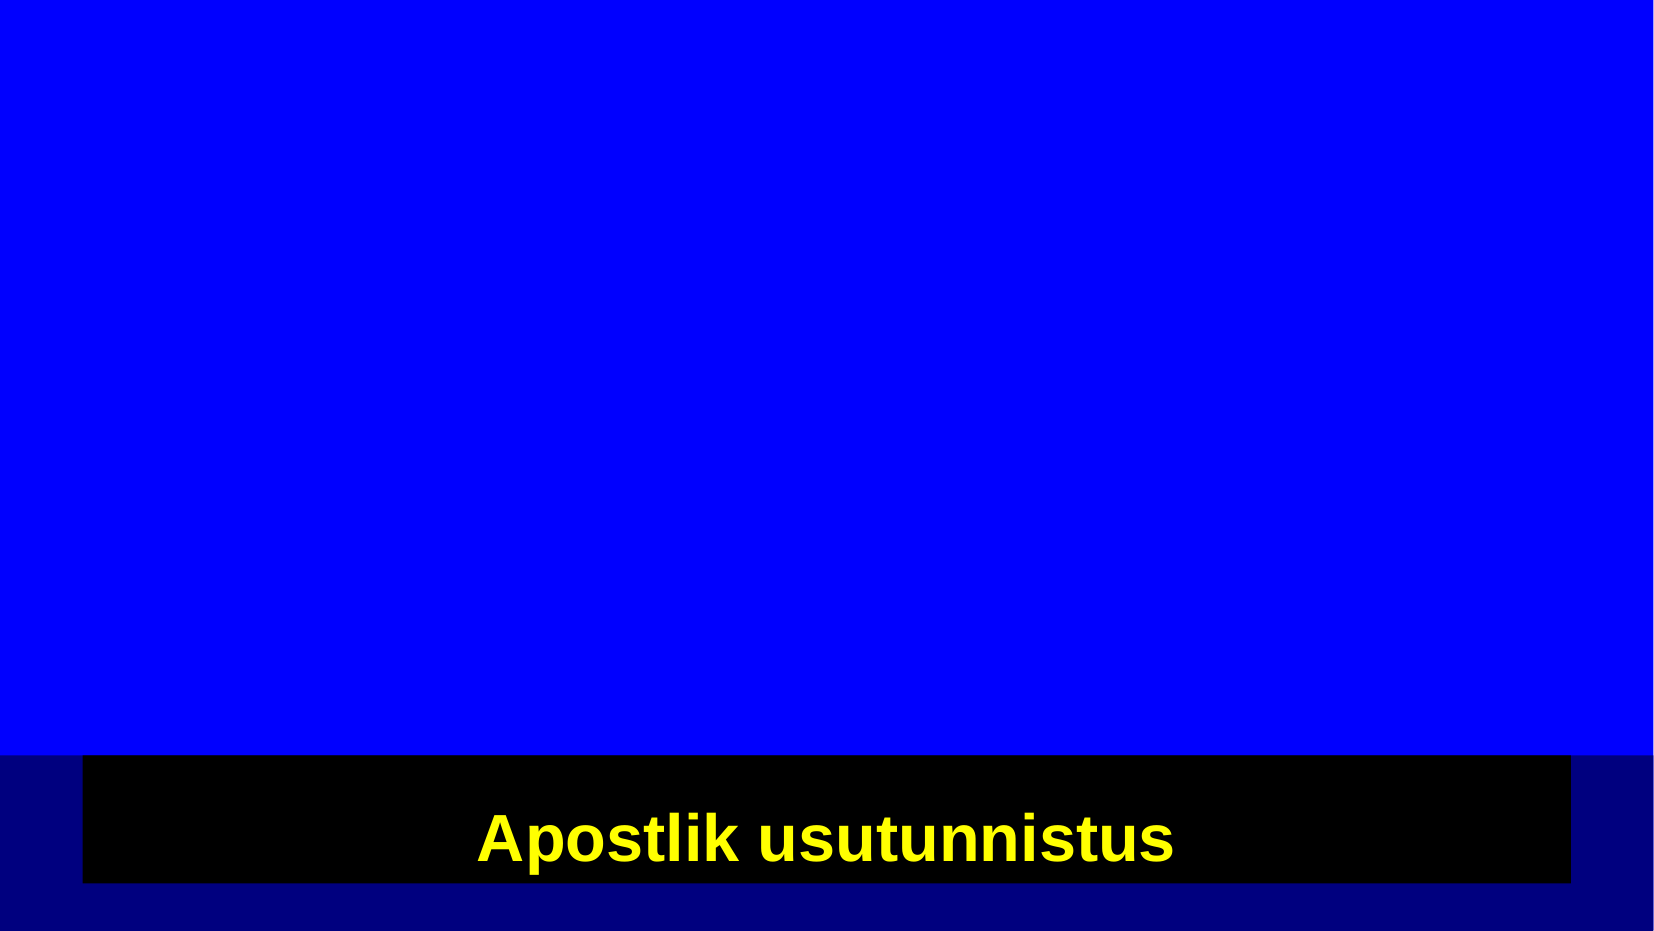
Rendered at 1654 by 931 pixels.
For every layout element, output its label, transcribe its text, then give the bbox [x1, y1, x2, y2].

text_box [0, 755, 1654, 931]
text_box Apostlik usutunnistus [82, 755, 1571, 884]
